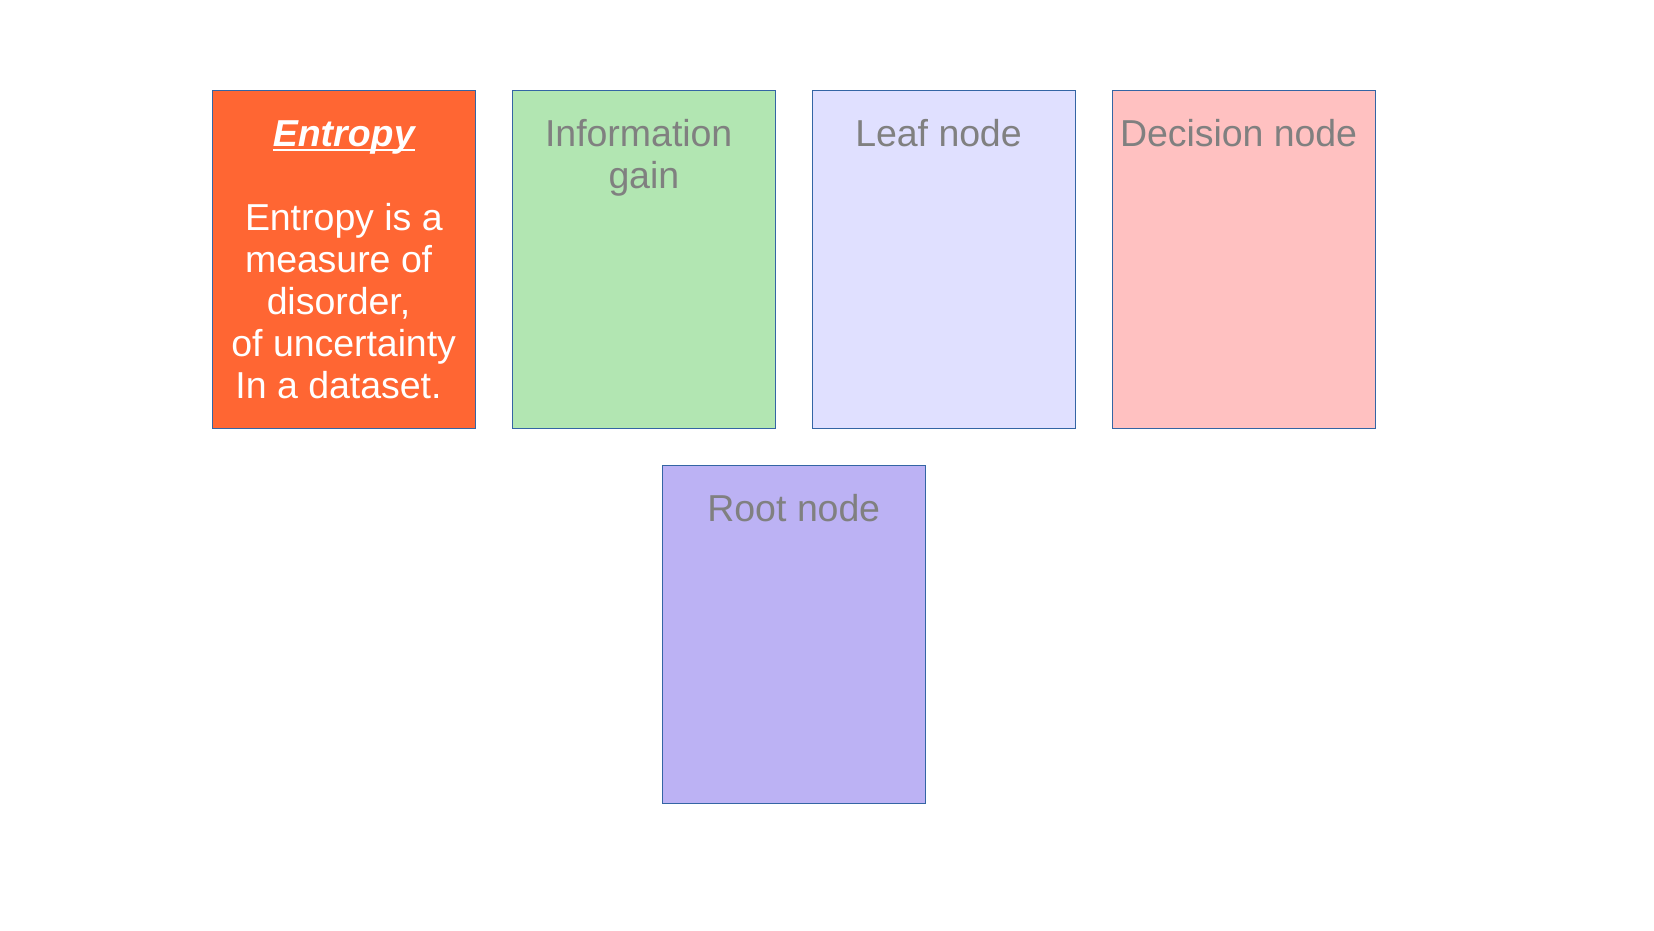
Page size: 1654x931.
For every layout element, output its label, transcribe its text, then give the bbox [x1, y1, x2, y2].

text_box Entropy Entropy is a measure of disorder, of uncertainty In a dataset. [212, 90, 476, 429]
text_box Decision node [1112, 90, 1376, 429]
text_box Leaf node [812, 90, 1076, 429]
text_box Information gain [512, 90, 776, 429]
text_box Root node [662, 465, 926, 804]
